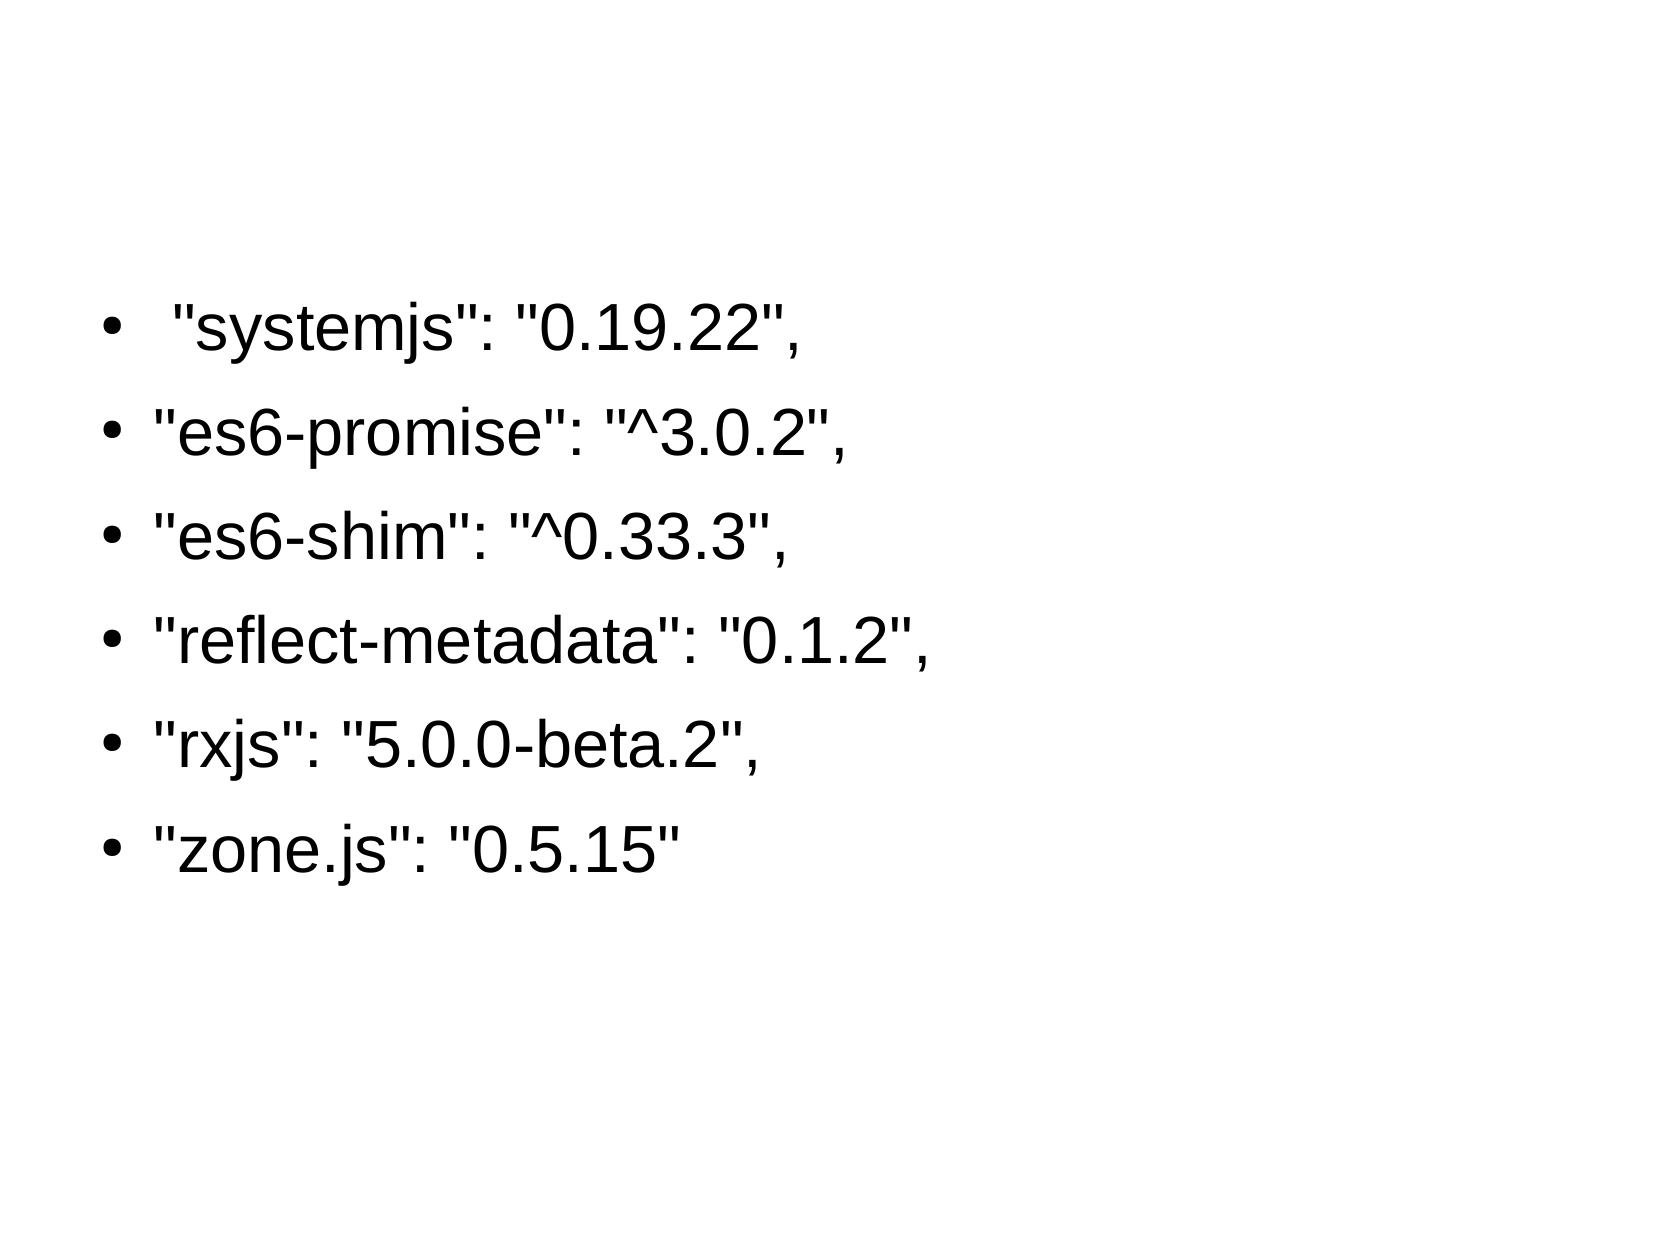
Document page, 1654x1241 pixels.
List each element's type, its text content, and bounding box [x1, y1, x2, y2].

list "systemjs": "0.19.22", "es6-promise": "^3.0.2", "es6-shim": "^0.33.3", "reflect-metadata": "0.1.2", "rxjs": "5.0.0-beta.2", "zone.js": "0.5.15" [82, 290, 1571, 1010]
